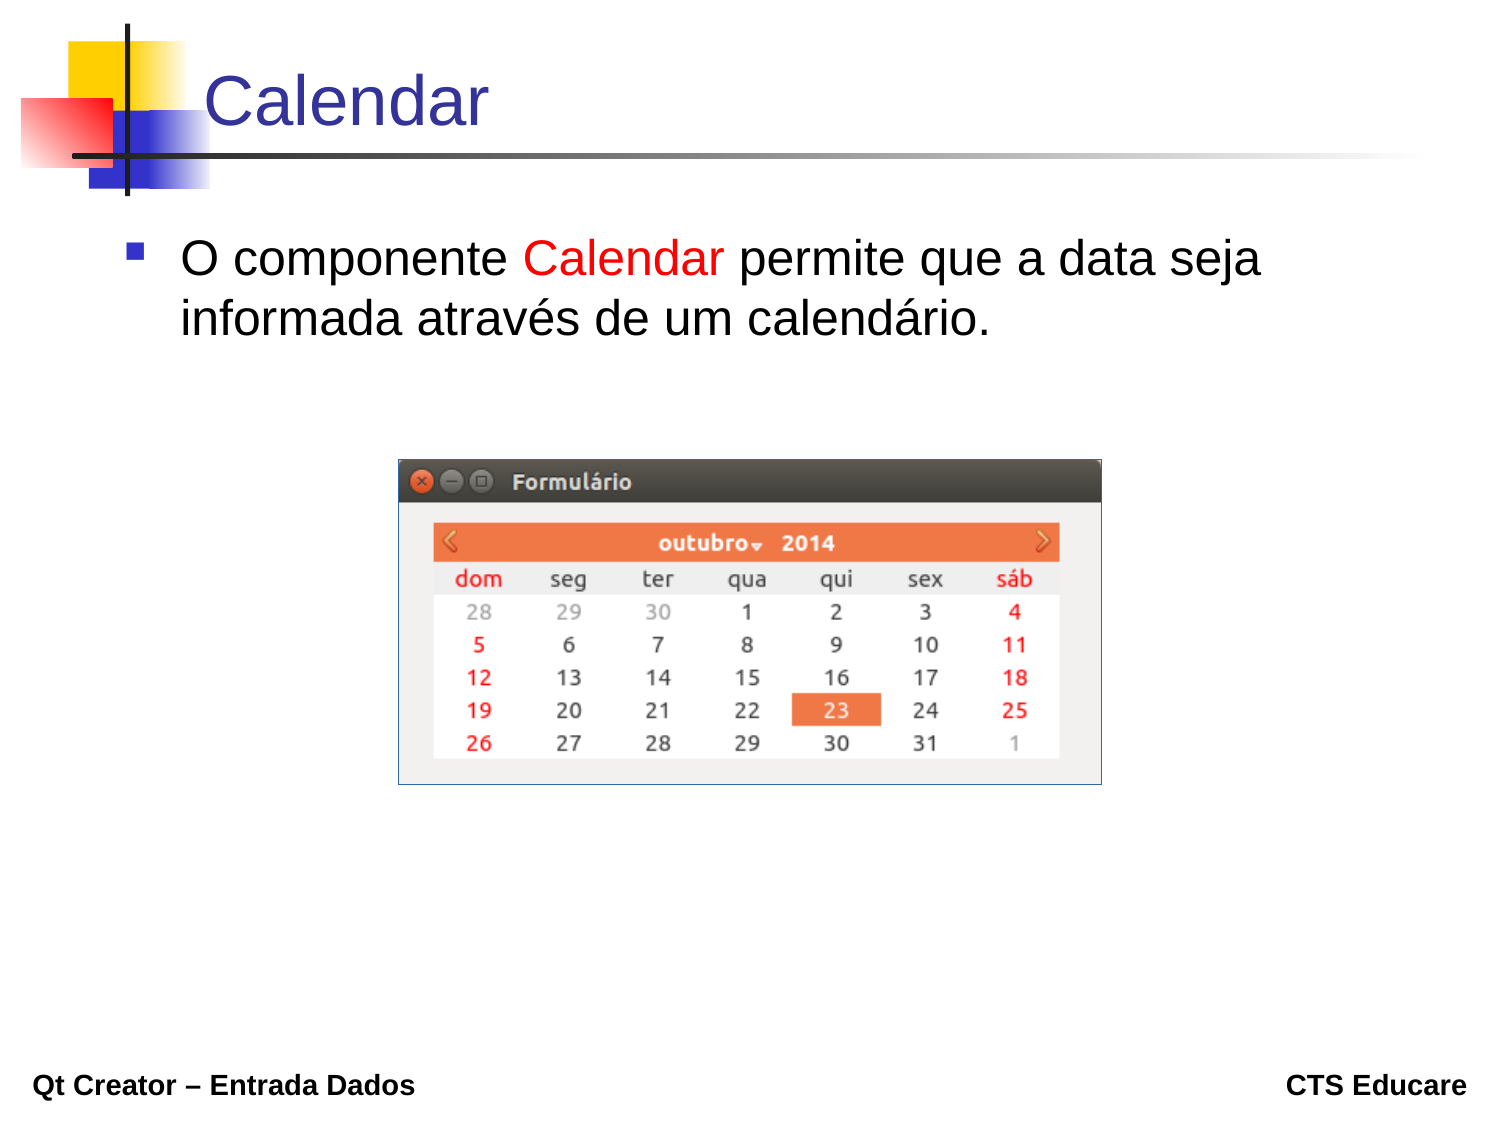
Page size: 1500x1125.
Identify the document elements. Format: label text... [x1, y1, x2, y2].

title Calendar [188, 46, 1468, 149]
list O componente Calendar permite que a data seja informada através de um calendário. [109, 218, 1456, 390]
picture [398, 459, 1102, 785]
